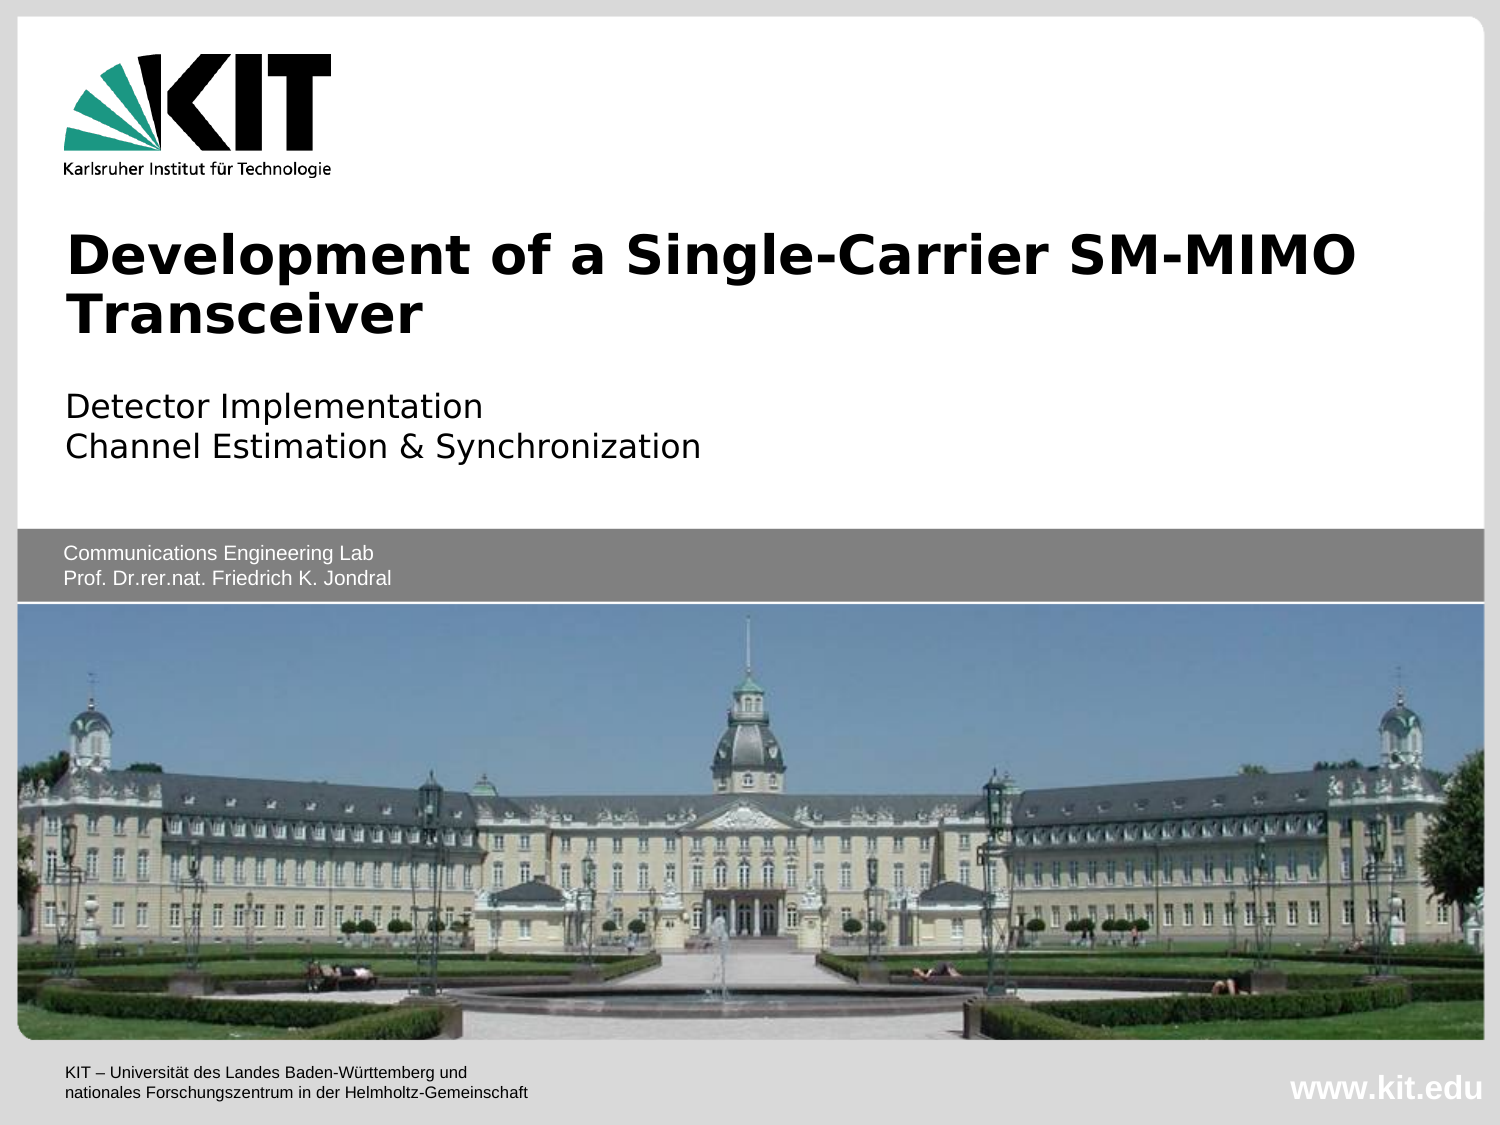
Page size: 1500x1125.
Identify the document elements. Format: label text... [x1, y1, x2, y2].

text_box Development of a Single-Carrier SM-MIMO Transceiver [66, 226, 1443, 346]
text_box Detector Implementation Channel Estimation & Synchronization [65, 385, 1439, 488]
picture [0, 0, 1500, 1125]
